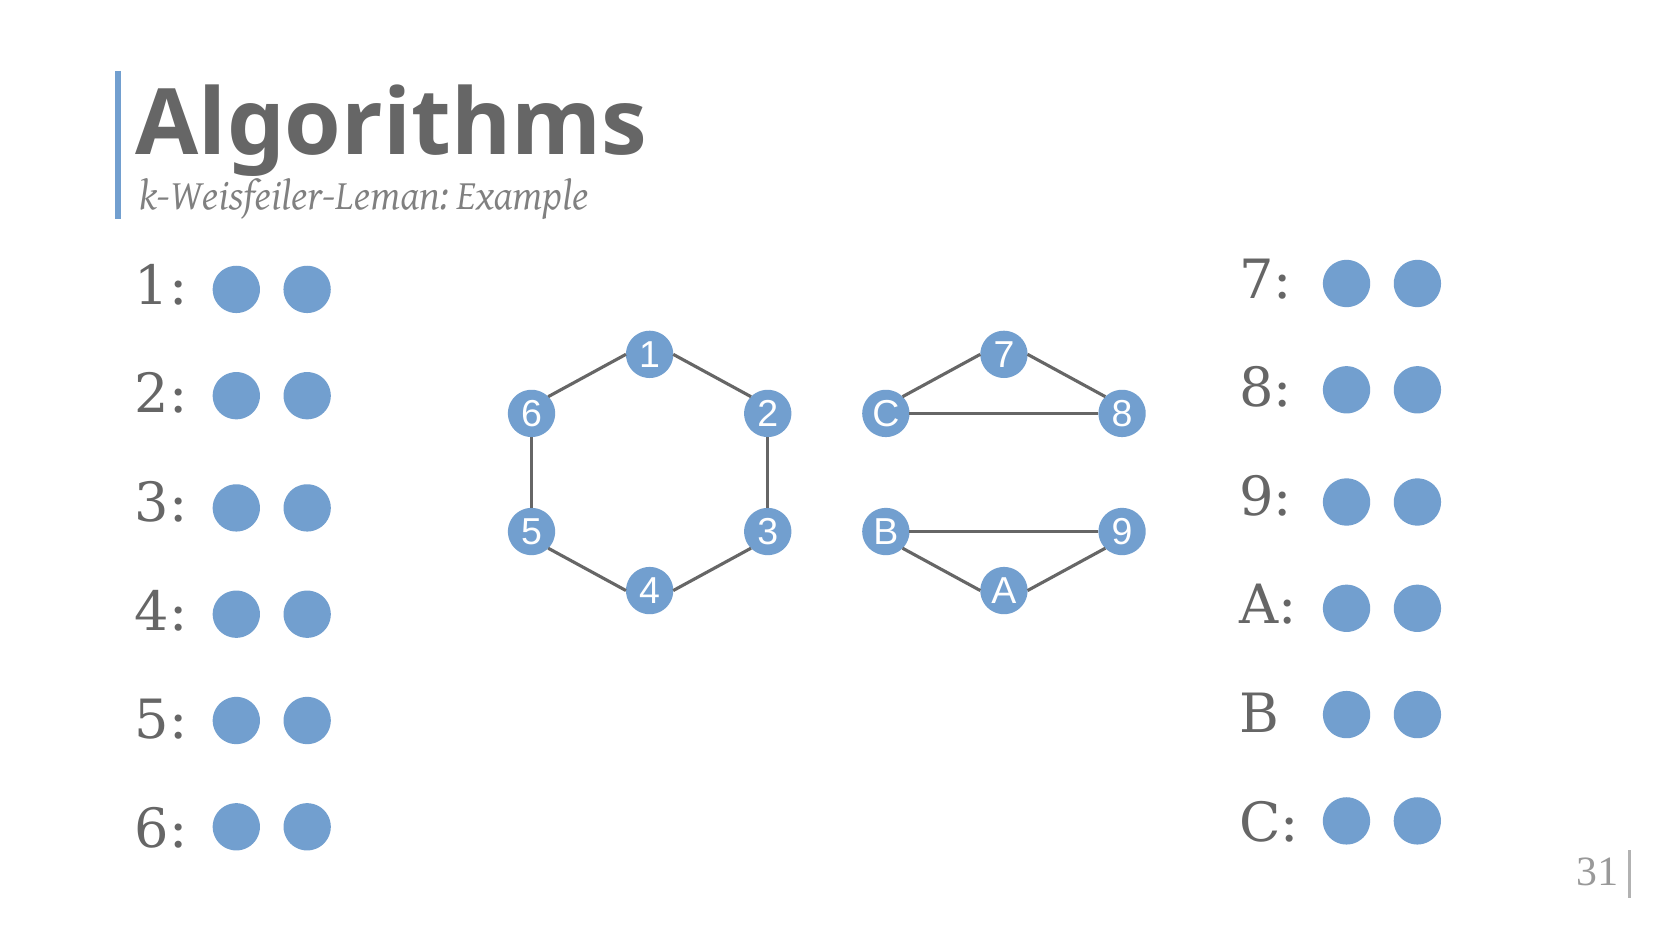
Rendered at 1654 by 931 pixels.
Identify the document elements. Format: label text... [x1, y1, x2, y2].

text_box A [980, 566, 1028, 615]
text_box 8 [1098, 389, 1146, 438]
text_box [283, 590, 331, 638]
text_box [1322, 366, 1371, 414]
text_box 1: 2: 3: 4: 5: 6: [120, 253, 225, 866]
text_box 6 [507, 389, 556, 437]
text_box [283, 484, 331, 532]
text_box [212, 803, 260, 851]
text_box [1322, 259, 1371, 308]
text_box [212, 590, 260, 638]
text_box 1 [626, 330, 674, 379]
text_box [1322, 797, 1371, 845]
text_box [1393, 478, 1442, 526]
text_box 7 [980, 330, 1028, 379]
text_box [283, 696, 331, 745]
text_box 4 [626, 566, 674, 615]
text_box [283, 803, 331, 851]
text_box [1322, 584, 1371, 632]
text_box 7: 8: 9: A: B C: [1224, 248, 1329, 928]
text_box [1393, 366, 1442, 414]
title Algorithms [135, 60, 1601, 178]
text_box [283, 372, 331, 420]
text_box [1393, 259, 1442, 308]
text_box [283, 265, 331, 314]
text_box [1393, 690, 1442, 739]
text_box [1393, 797, 1442, 845]
text_box 5 [507, 507, 556, 556]
text_box [212, 484, 260, 532]
text_box k-Weisfeiler-Leman: Example [124, 165, 721, 229]
text_box [1322, 478, 1371, 526]
text_box [212, 372, 260, 420]
text_box [1393, 584, 1442, 632]
text_box C [862, 389, 910, 438]
text_box 2 [744, 389, 792, 437]
text_box 9 [1098, 507, 1146, 556]
text_box B [862, 507, 910, 556]
text_box [212, 265, 260, 314]
text_box [1322, 690, 1371, 739]
text_box [212, 696, 260, 745]
text_box 3 [744, 507, 792, 556]
